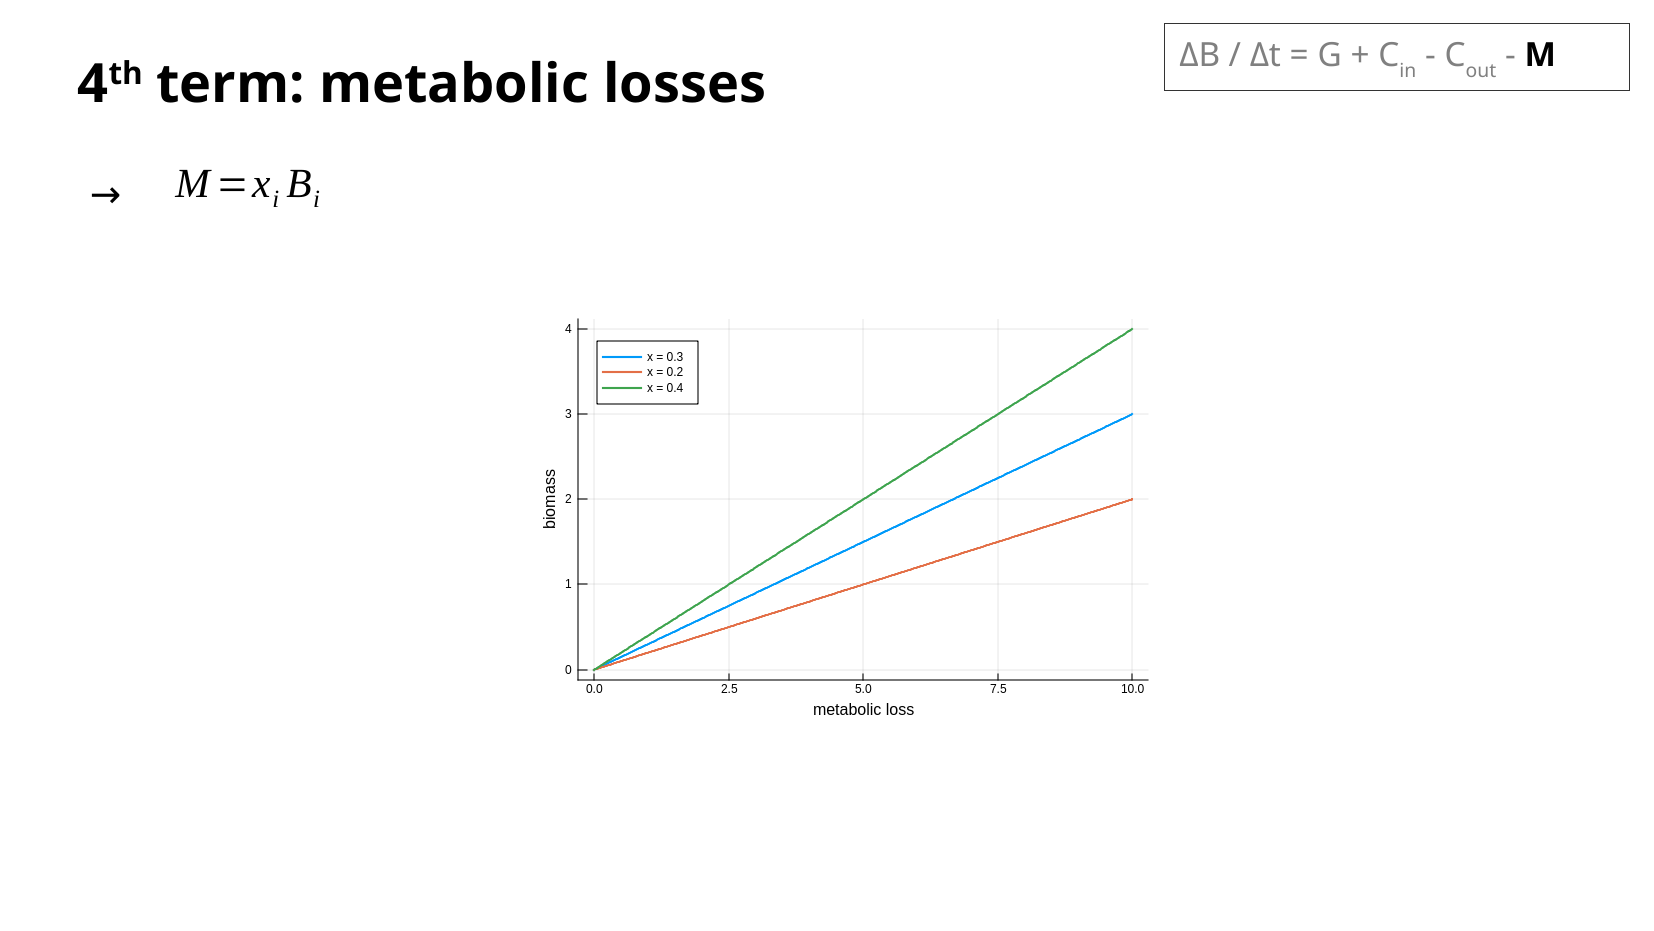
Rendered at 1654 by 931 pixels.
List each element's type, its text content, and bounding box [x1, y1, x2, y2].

text_box 4th term: metabolic losses [62, 36, 961, 123]
picture [531, 314, 1158, 718]
text_box ΔB / Δt = G + Cin - Cout - M [1164, 23, 1630, 87]
text_box → [75, 159, 1591, 316]
chart [167, 160, 327, 212]
